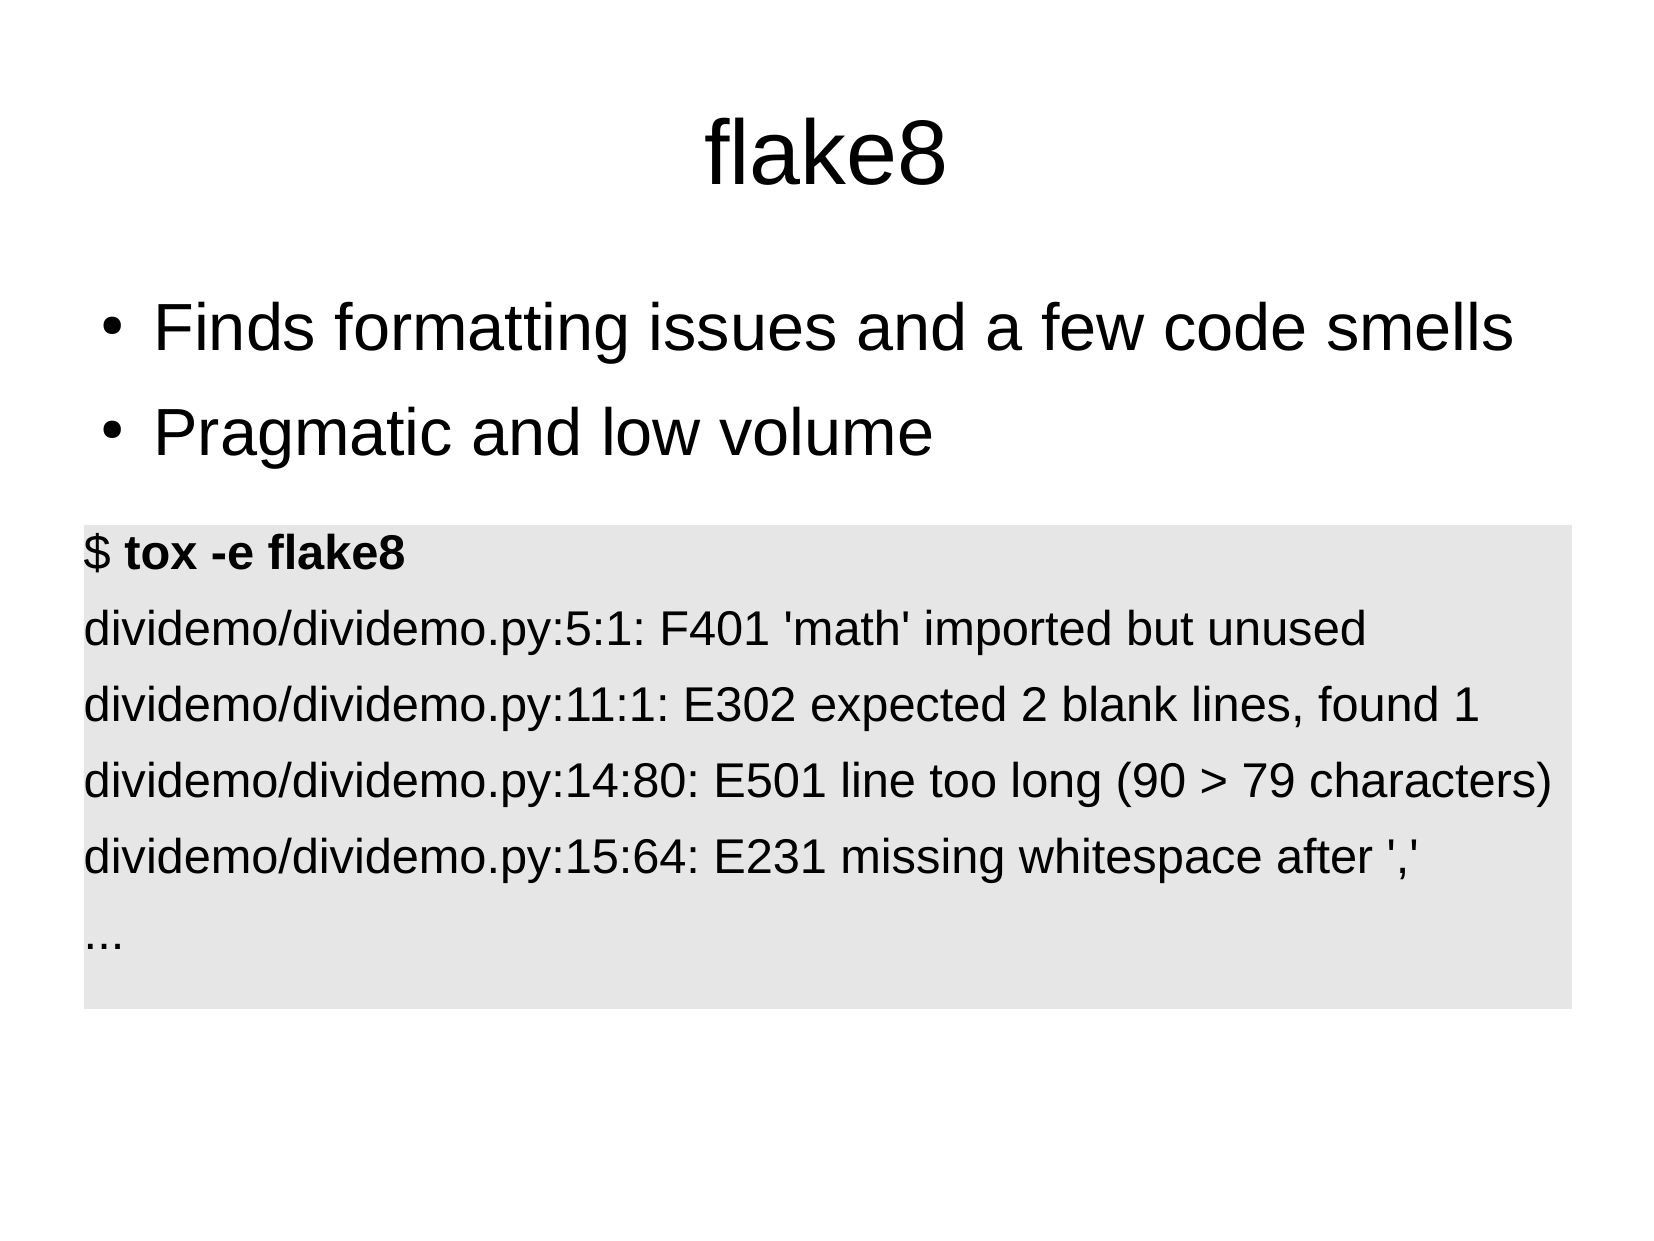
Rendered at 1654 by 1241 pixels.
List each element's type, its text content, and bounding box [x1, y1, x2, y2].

title flake8 [82, 49, 1571, 257]
list Finds formatting issues and a few code smells Pragmatic and low volume [82, 290, 1571, 1010]
list $ tox -e flake8 dividemo/dividemo.py:5:1: F401 'math' imported but unused dividemo/dividemo.py:11:1: E302 expected 2 blank lines, found 1 dividemo/dividemo.py:14:80: E501 line too long (90 > 79 characters) dividemo/dividemo.py:15:64: E231 missing whitespace after ',' ... [83, 525, 1572, 1009]
